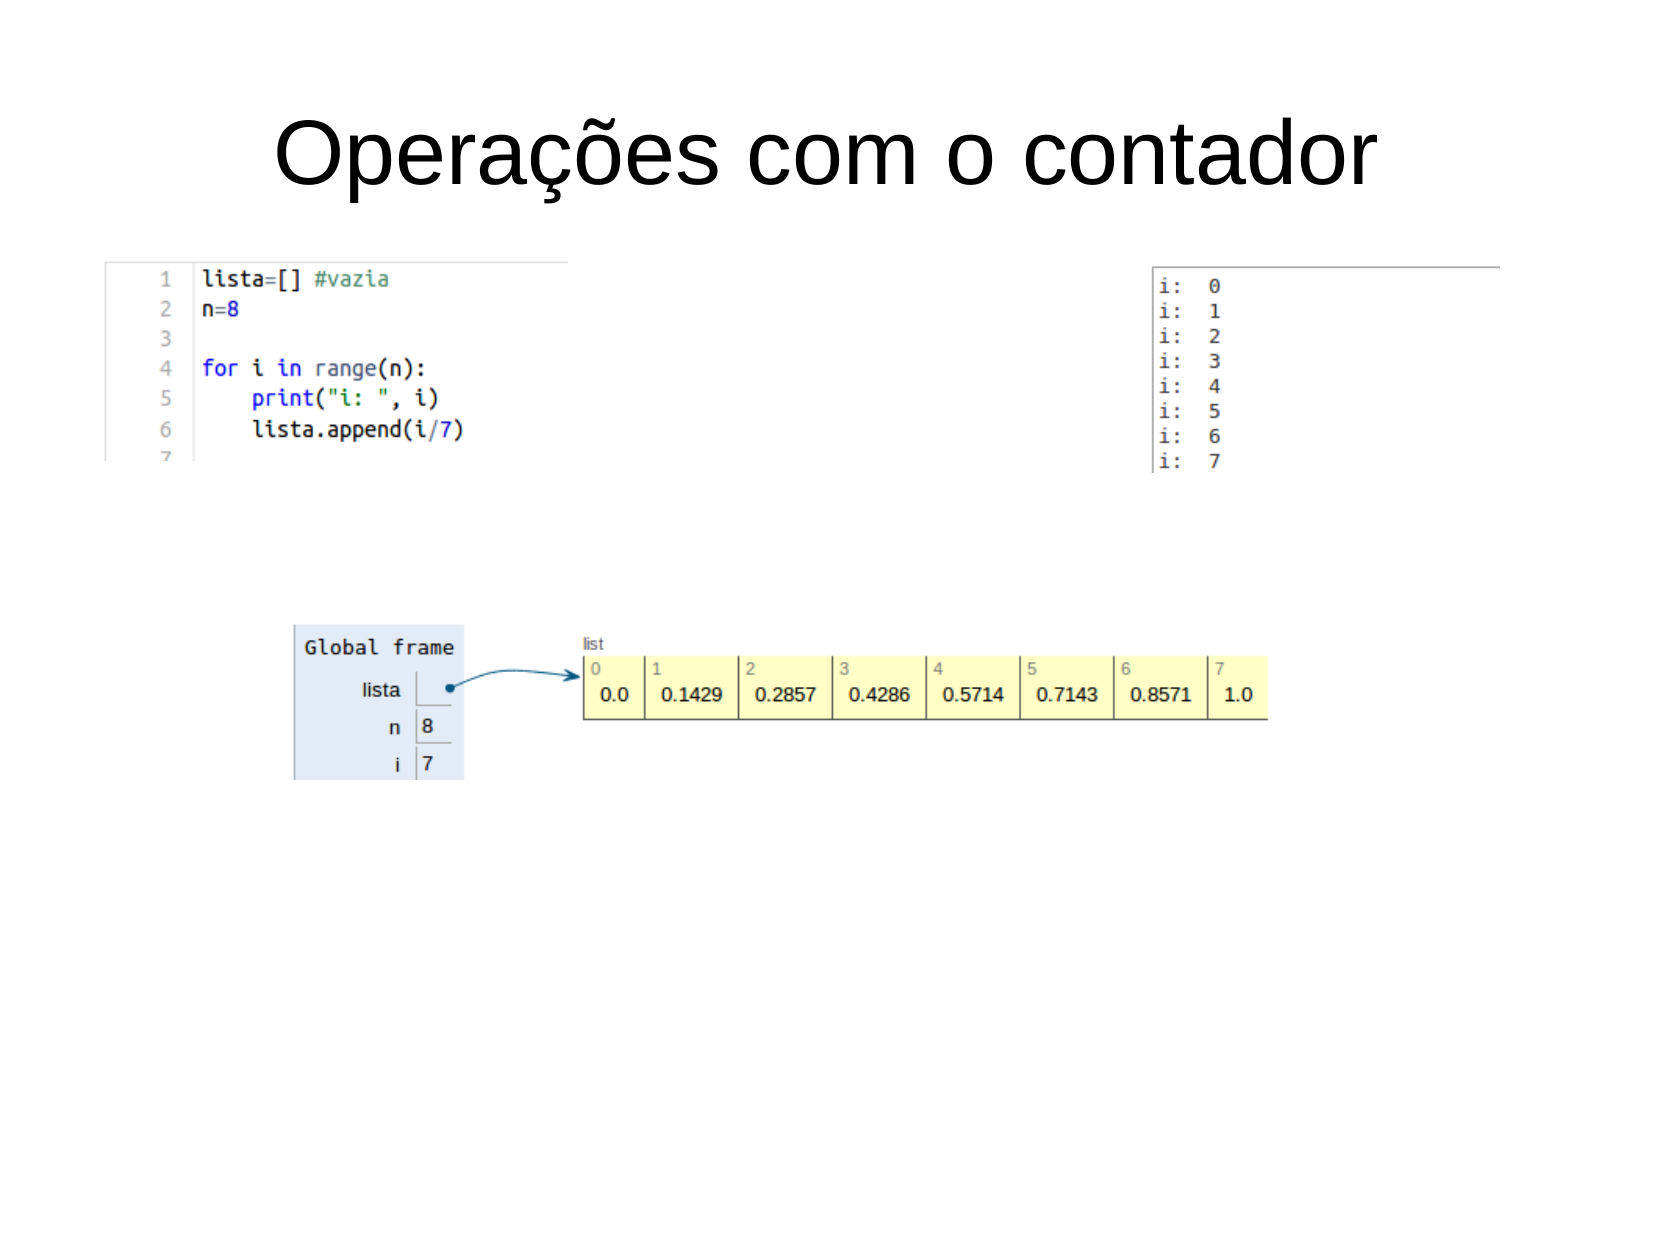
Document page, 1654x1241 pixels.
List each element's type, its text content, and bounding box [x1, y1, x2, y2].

picture [94, 254, 568, 461]
picture [1146, 262, 1501, 473]
picture [283, 614, 1276, 780]
title Operações com o contador [82, 49, 1571, 257]
